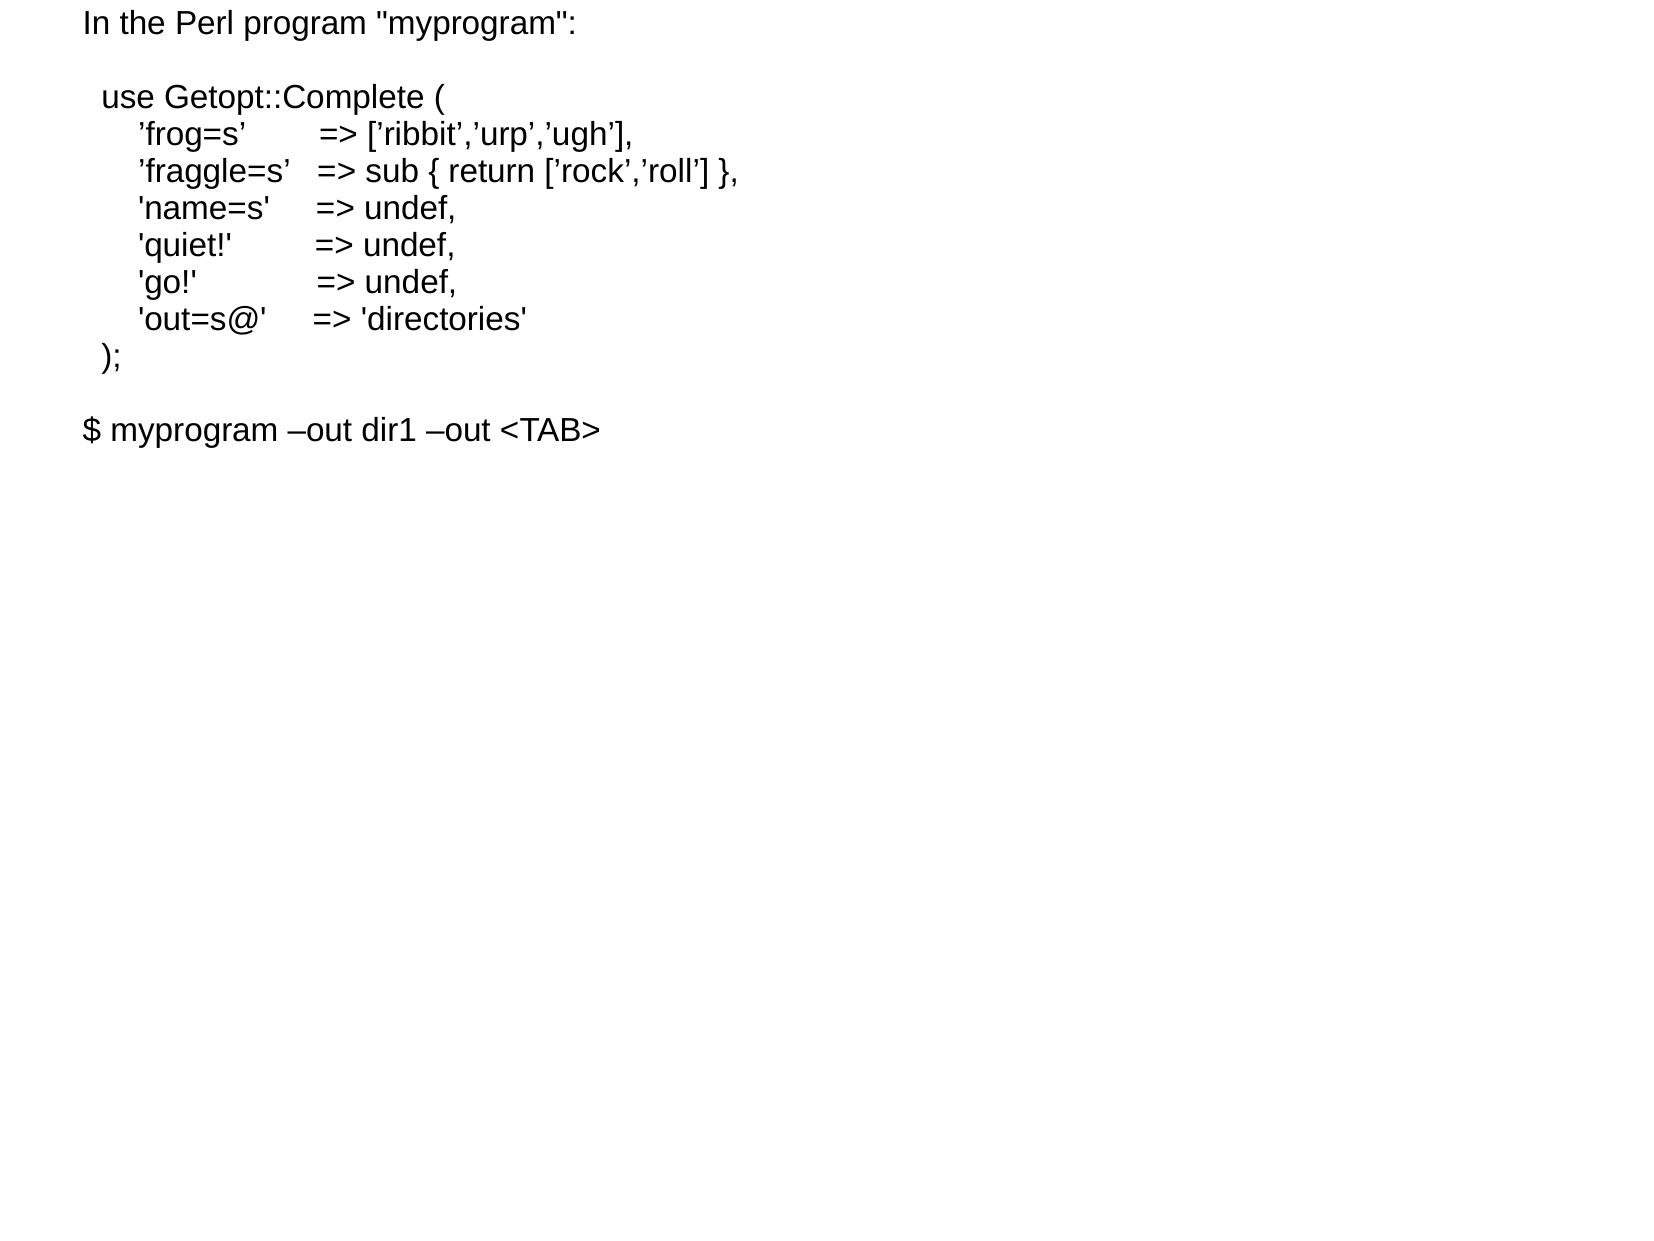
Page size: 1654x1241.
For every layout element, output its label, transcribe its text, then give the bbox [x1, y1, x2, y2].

subtitle In the Perl program "myprogram": use Getopt::Complete ( ’frog=s’ => [’ribbit’,’urp’,’ugh’], ’fraggle=s’ => sub { return [’rock’,’roll’] }, 'name=s' => undef, 'quiet!' => undef, 'go!' => undef, 'out=s@' => 'directories' ); $ myprogram –out dir1 –out <TAB> [82, 4, 1571, 1064]
